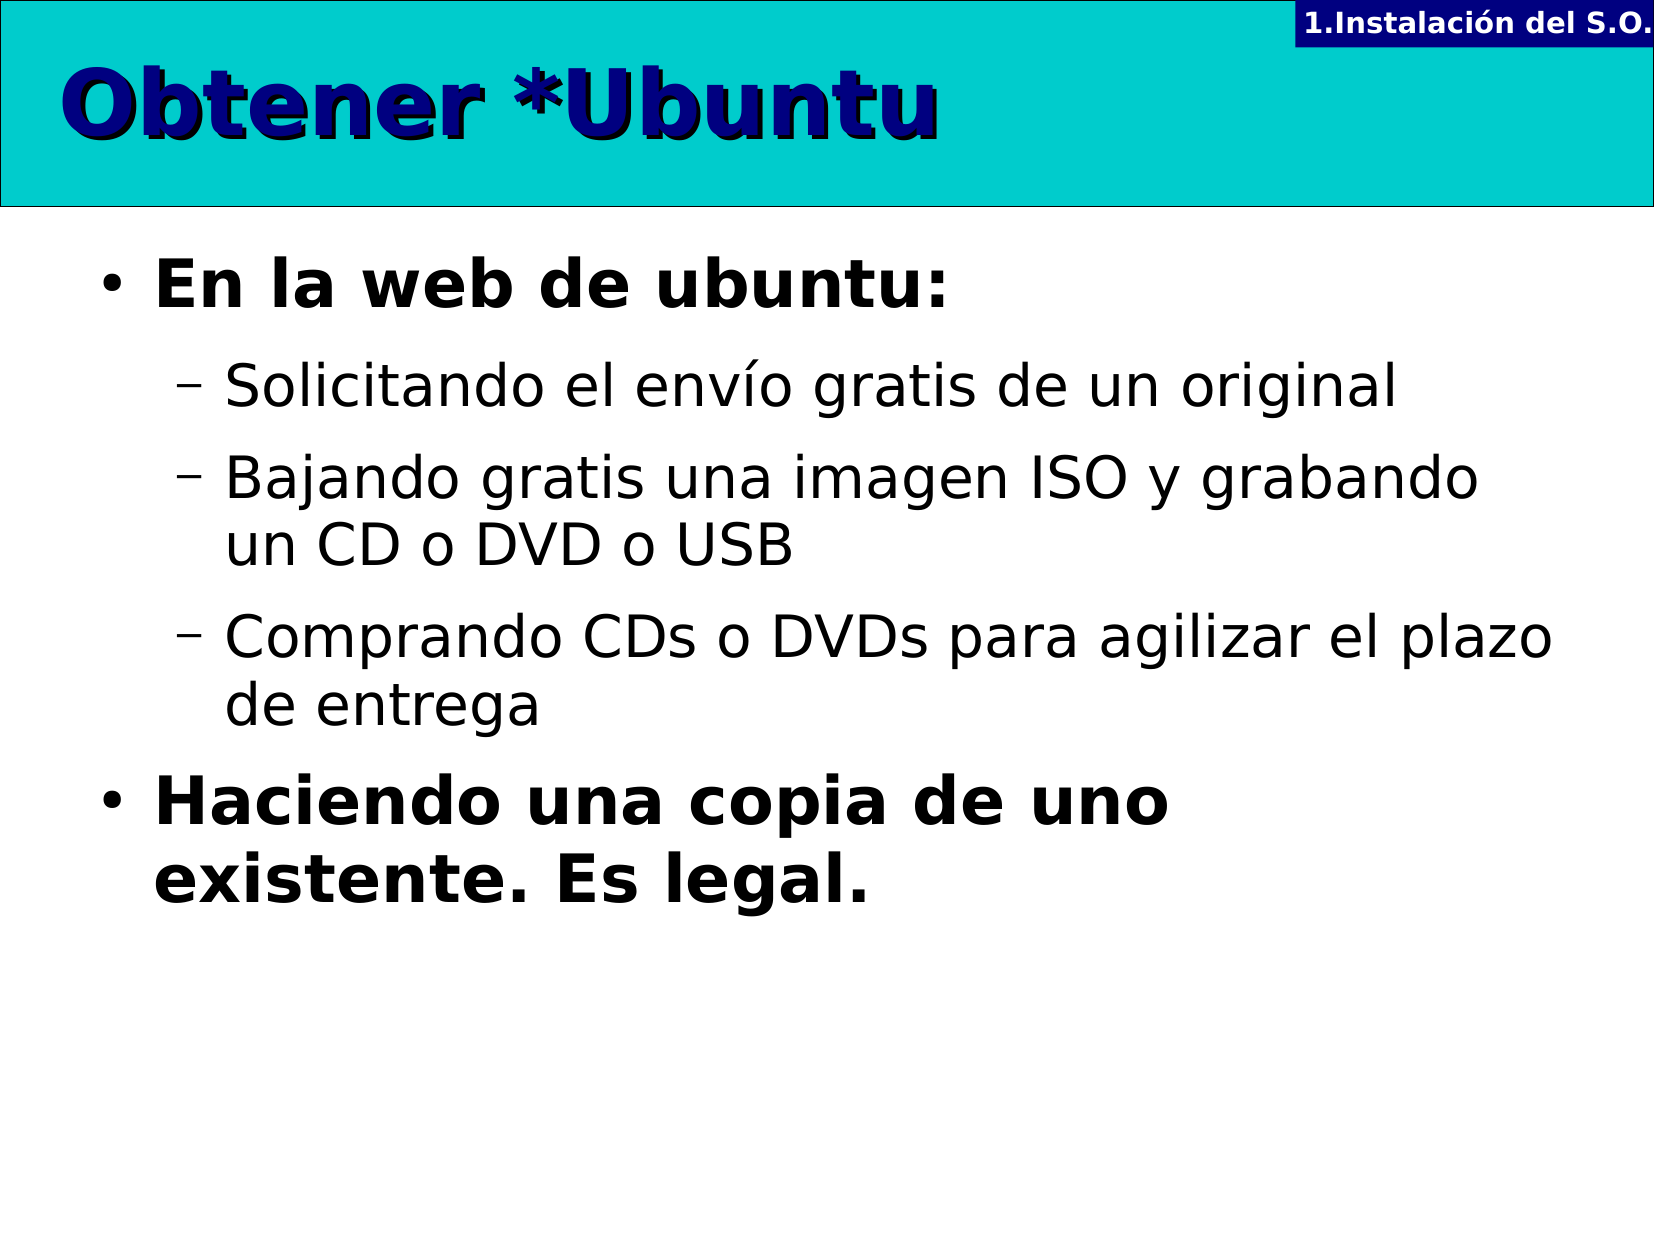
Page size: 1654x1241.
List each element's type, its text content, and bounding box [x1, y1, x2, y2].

text_box 1.Instalación del S.O. [1295, 0, 1654, 48]
list En la web de ubuntu: Solicitando el envío gratis de un original Bajando gratis una imagen ISO y grabando un CD o DVD o USB Comprando CDs o DVDs para agilizar el plazo de entrega Haciendo una copia de uno existente. Es legal. [82, 245, 1571, 1109]
title Obtener *Ubuntu [59, 14, 1654, 192]
